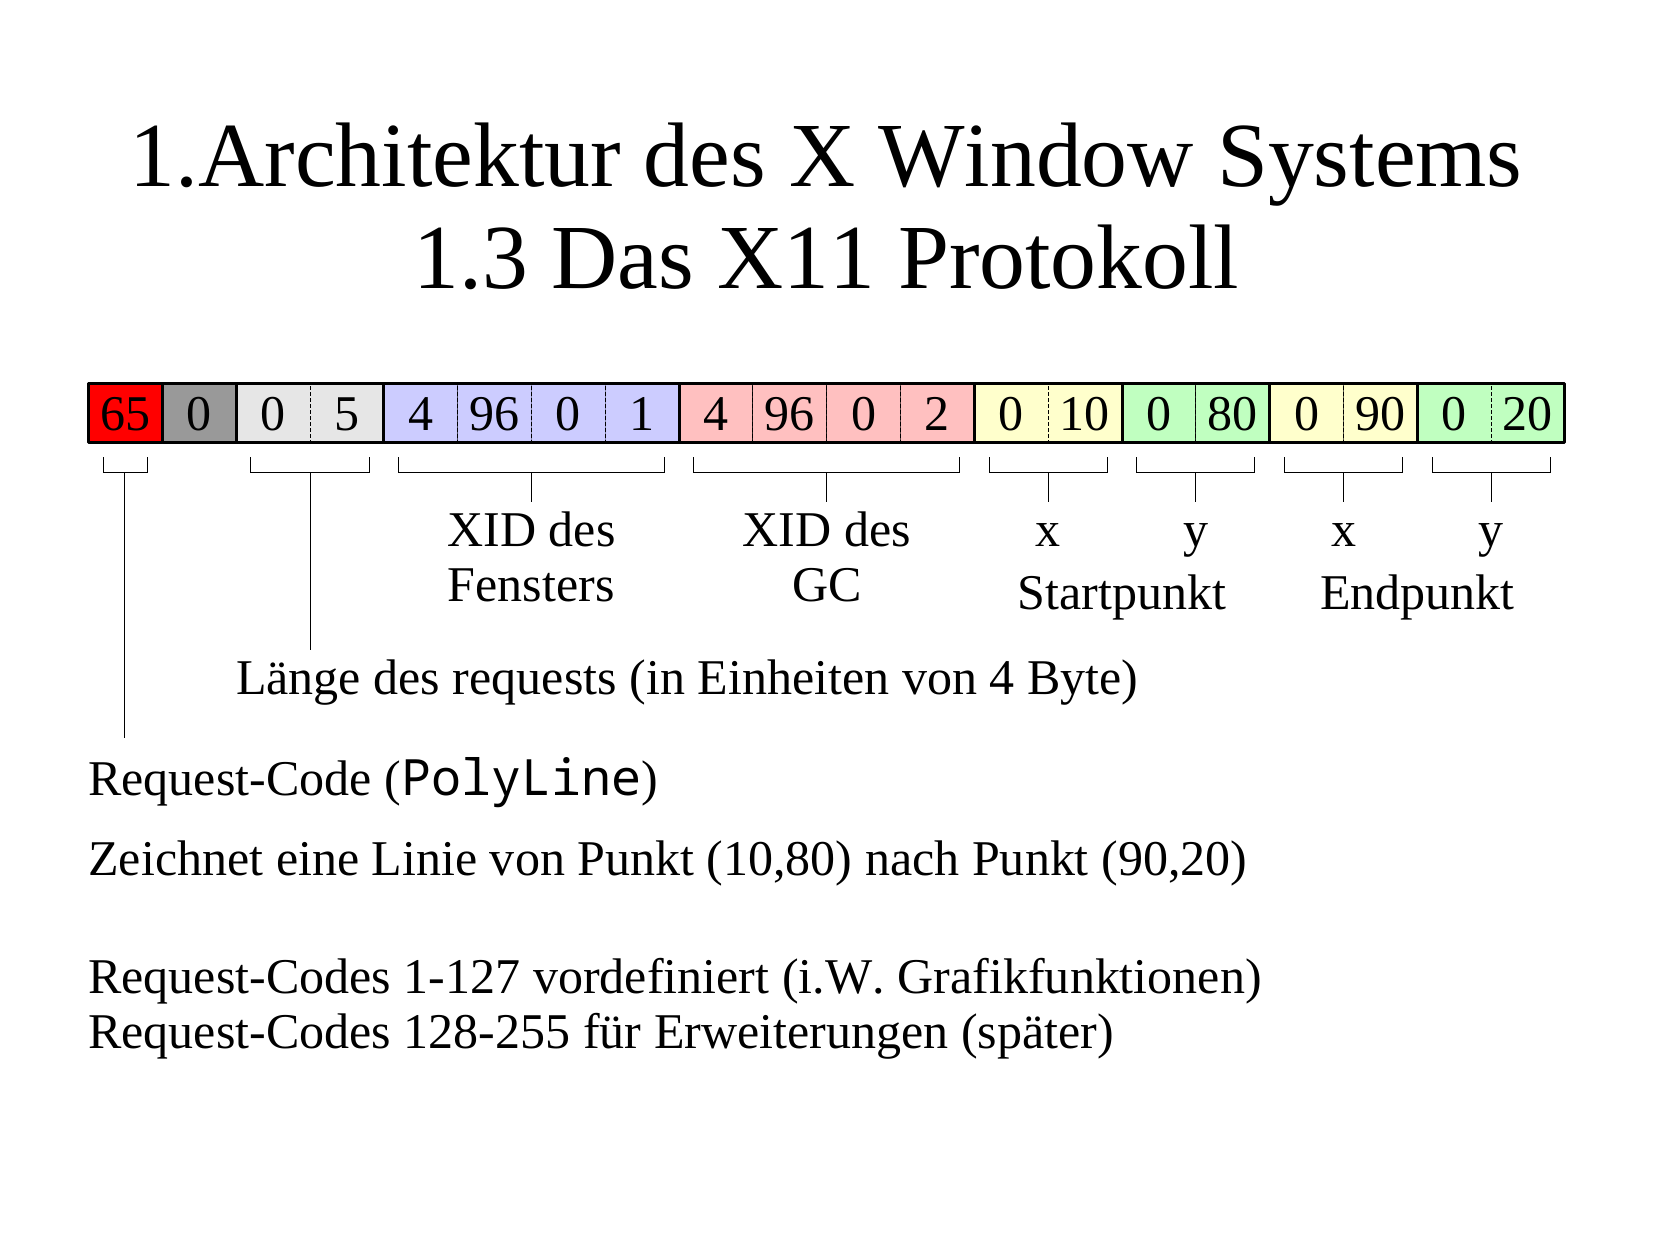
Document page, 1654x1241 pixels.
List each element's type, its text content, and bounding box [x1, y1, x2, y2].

text_box y [1432, 501, 1551, 562]
text_box 0 [1271, 385, 1343, 441]
text_box 0 [238, 385, 310, 441]
text_box 5 [310, 385, 382, 441]
text_box 4 [385, 385, 457, 441]
title 1.Architektur des X Window Systems 1.3 Das X11 Protokoll [121, 102, 1534, 311]
text_box x [1284, 501, 1403, 562]
text_box 1 [605, 385, 678, 441]
text_box 0 [1419, 385, 1491, 441]
text_box 10 [1048, 385, 1121, 441]
text_box 0 [976, 385, 1048, 441]
text_box 96 [752, 385, 826, 441]
text_box XID des Fensters [398, 501, 665, 613]
text_box Startpunkt [974, 564, 1270, 621]
text_box Endpunkt [1270, 564, 1565, 621]
text_box 0 [826, 385, 900, 441]
text_box 2 [900, 385, 973, 441]
text_box y [1136, 501, 1255, 562]
text_box XID des GC [693, 501, 960, 613]
text_box 0 [531, 385, 605, 441]
text_box 90 [1343, 385, 1416, 441]
text_box 80 [1195, 385, 1268, 441]
text_box 4 [681, 385, 752, 441]
text_box Zeichnet eine Linie von Punkt (10,80) nach Punkt (90,20) [88, 830, 1249, 886]
text_box Request-Codes 1-127 vordefiniert (i.W. Grafikfunktionen) Request-Codes 128-255 für Erweiterungen (später) [88, 948, 1262, 1060]
text_box 96 [457, 385, 531, 441]
text_box 0 [1124, 385, 1195, 441]
text_box Request-Code (PolyLine) [88, 741, 1374, 804]
text_box 20 [1491, 385, 1563, 441]
text_box x [989, 501, 1108, 562]
text_box Länge des requests (in Einheiten von 4 Byte) [236, 649, 1521, 705]
text_box 65 [90, 385, 161, 441]
text_box 0 [164, 385, 235, 441]
